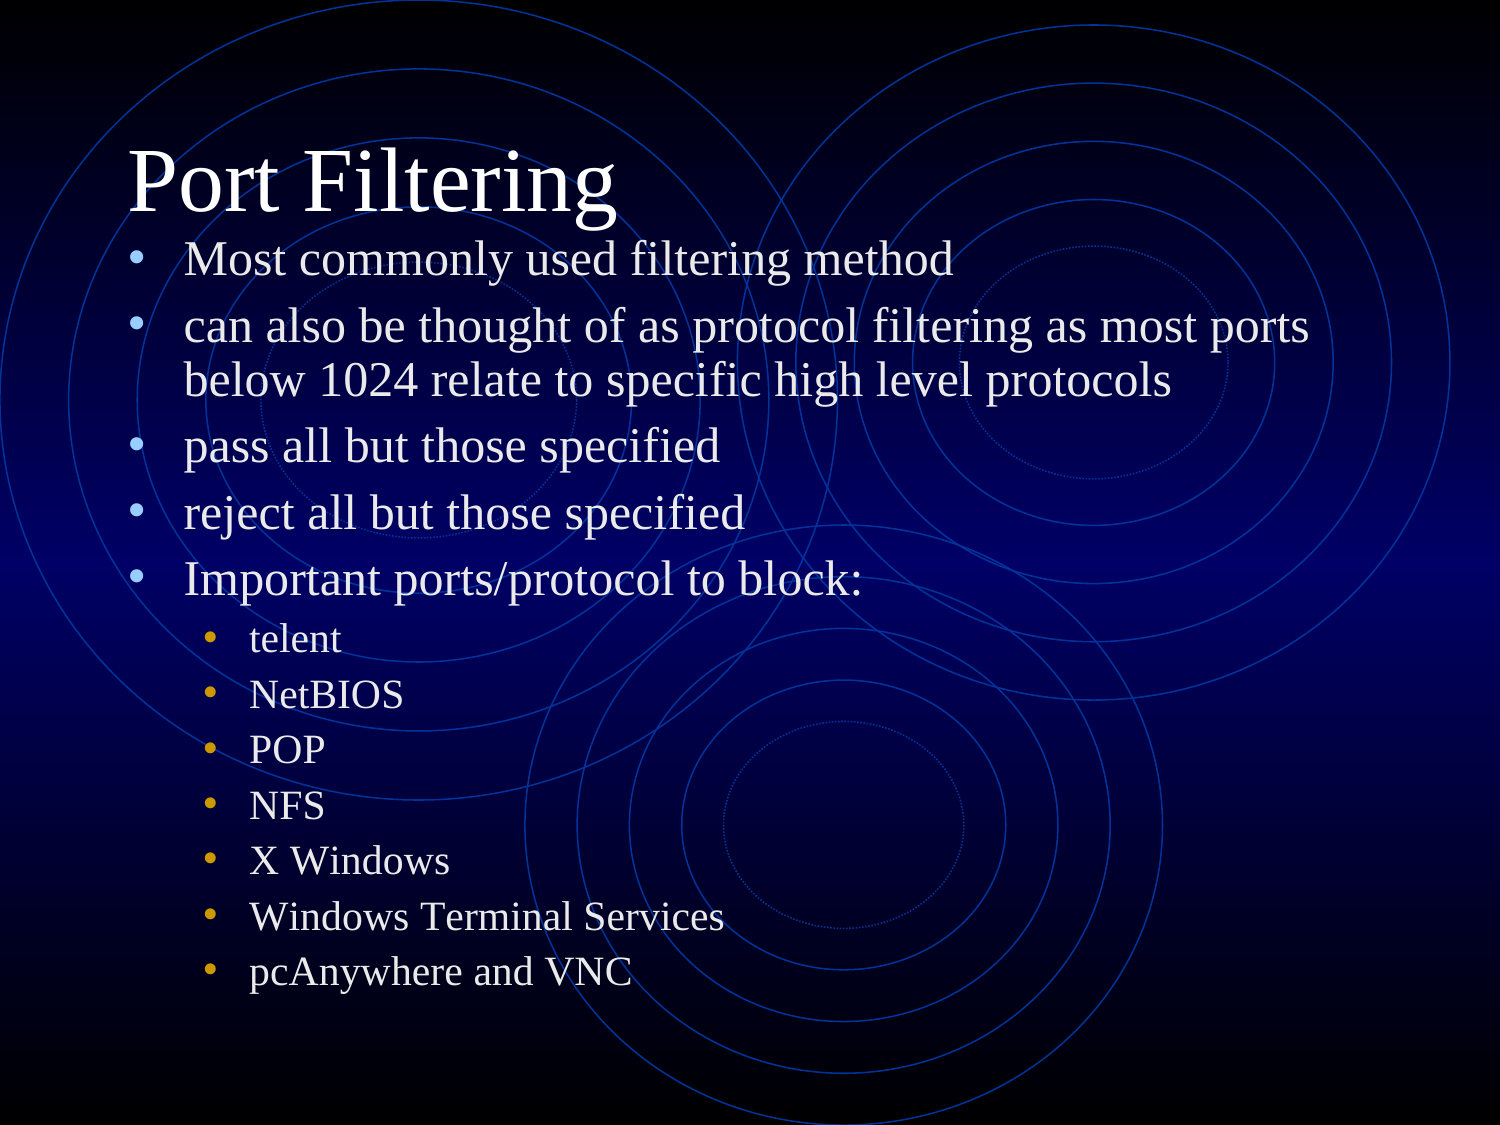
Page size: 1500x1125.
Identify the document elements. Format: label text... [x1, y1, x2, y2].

title Port Filtering [112, 112, 1388, 224]
list Most commonly used filtering method can also be thought of as protocol filtering as most ports below 1024 relate to specific high level protocols pass all but those specified reject all but those specified Important ports/protocol to block: telent NetBIOS POP NFS X Windows Windows Terminal Services pcAnywhere and VNC [112, 224, 1388, 1038]
